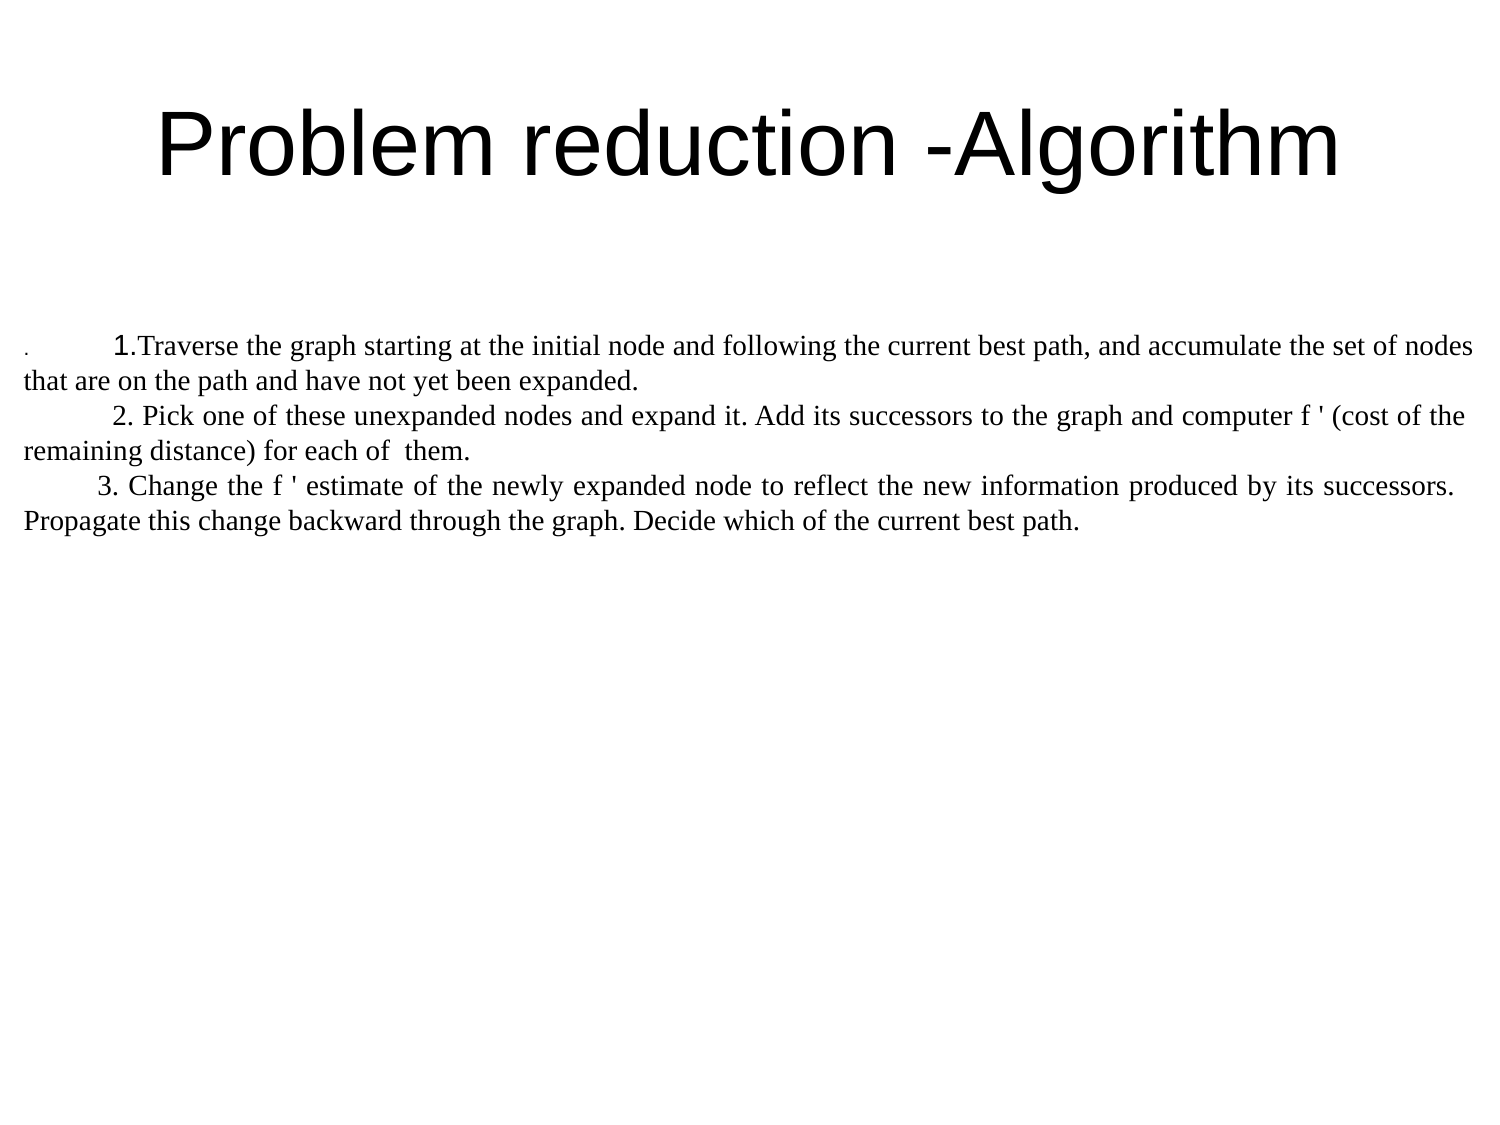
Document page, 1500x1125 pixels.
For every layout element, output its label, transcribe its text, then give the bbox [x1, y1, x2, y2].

text_box . 1.Traverse the graph starting at the initial node and following the current best path, and accumulate the set of nodes that are on the path and have not yet been expanded. 2. Pick one of these unexpanded nodes and expand it. Add its successors to the graph and computer f ' (cost of the remaining distance) for each of them. 3. Change the f ' estimate of the newly expanded node to reflect the new information produced by its successors. Propagate this change backward through the graph. Decide which of the current best path. [8, 318, 1491, 838]
text_box Problem reduction -Algorithm [75, 44, 1425, 233]
